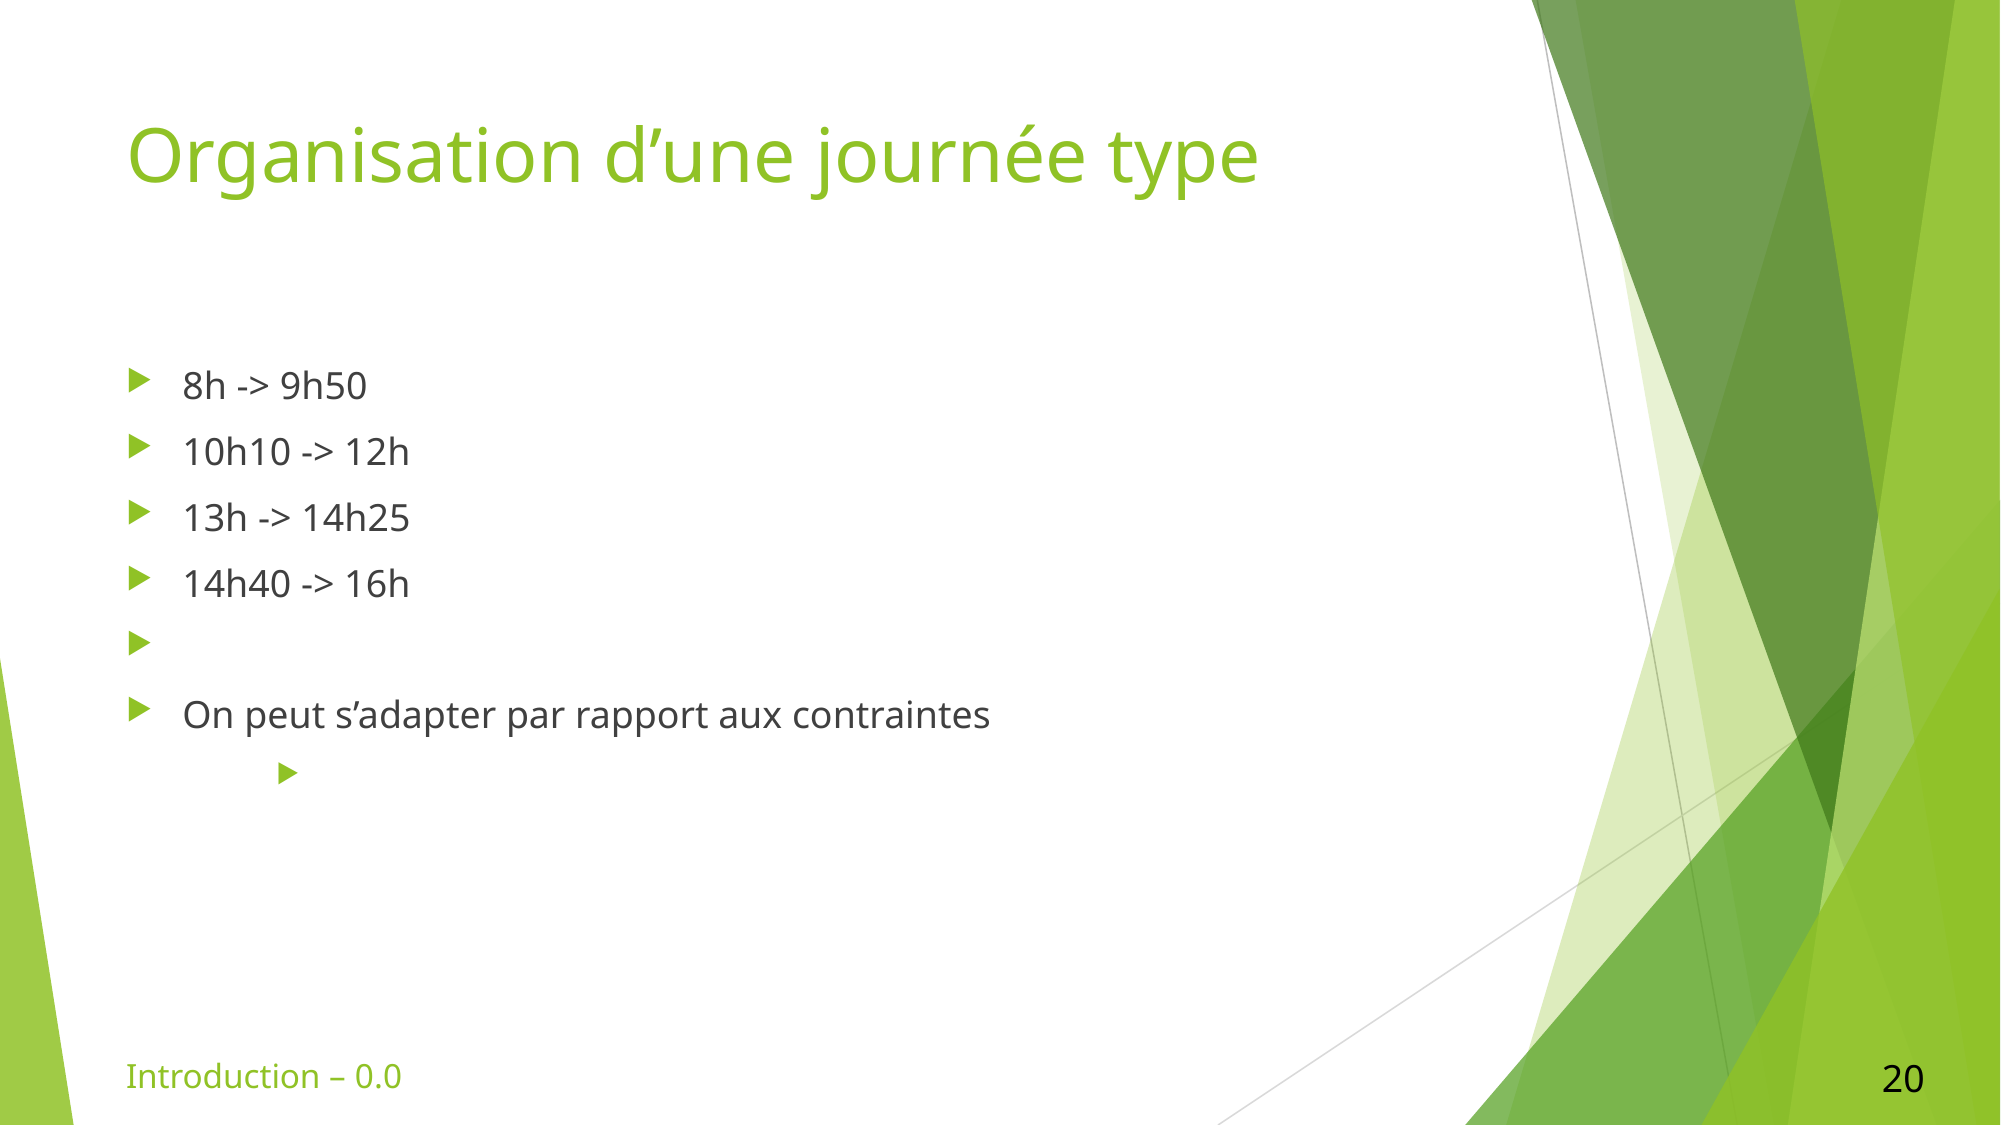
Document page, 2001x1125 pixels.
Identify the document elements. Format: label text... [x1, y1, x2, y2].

title Organisation d’une journée type [111, 99, 1522, 317]
text_box [1866, 1047, 1979, 1108]
list 8h -> 9h50 10h10 -> 12h 13h -> 14h25 14h40 -> 16h On peut s’adapter par rapport aux contraintes [111, 354, 1522, 992]
text_box Introduction – 0.0 [111, 1047, 1094, 1109]
